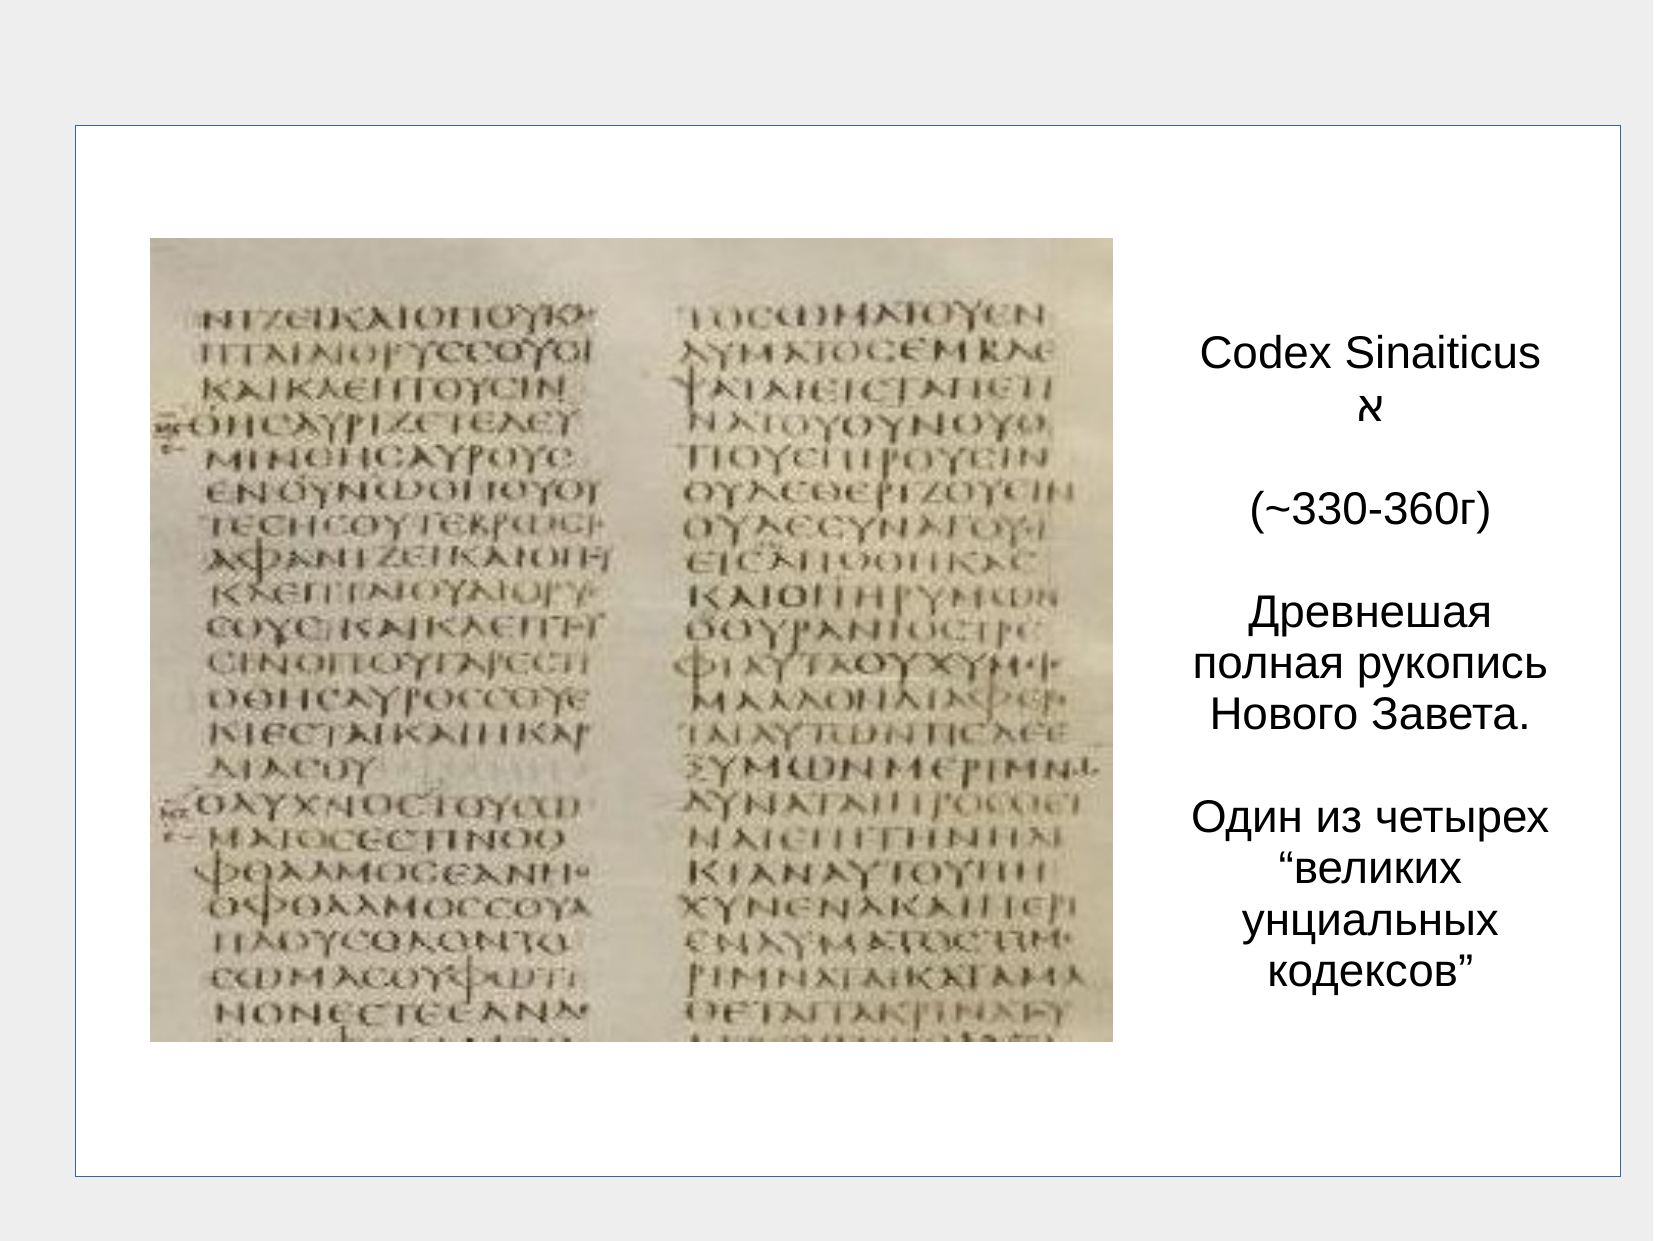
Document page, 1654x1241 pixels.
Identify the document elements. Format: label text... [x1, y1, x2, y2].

subtitle Codex Sinaiticus א (~330-360г) Древнешая полная рукопись Нового Завета. Один из четырех “великих унциальных кодексов” [1178, 225, 1563, 1086]
text_box [75, 125, 1621, 1177]
picture [150, 238, 1113, 1043]
